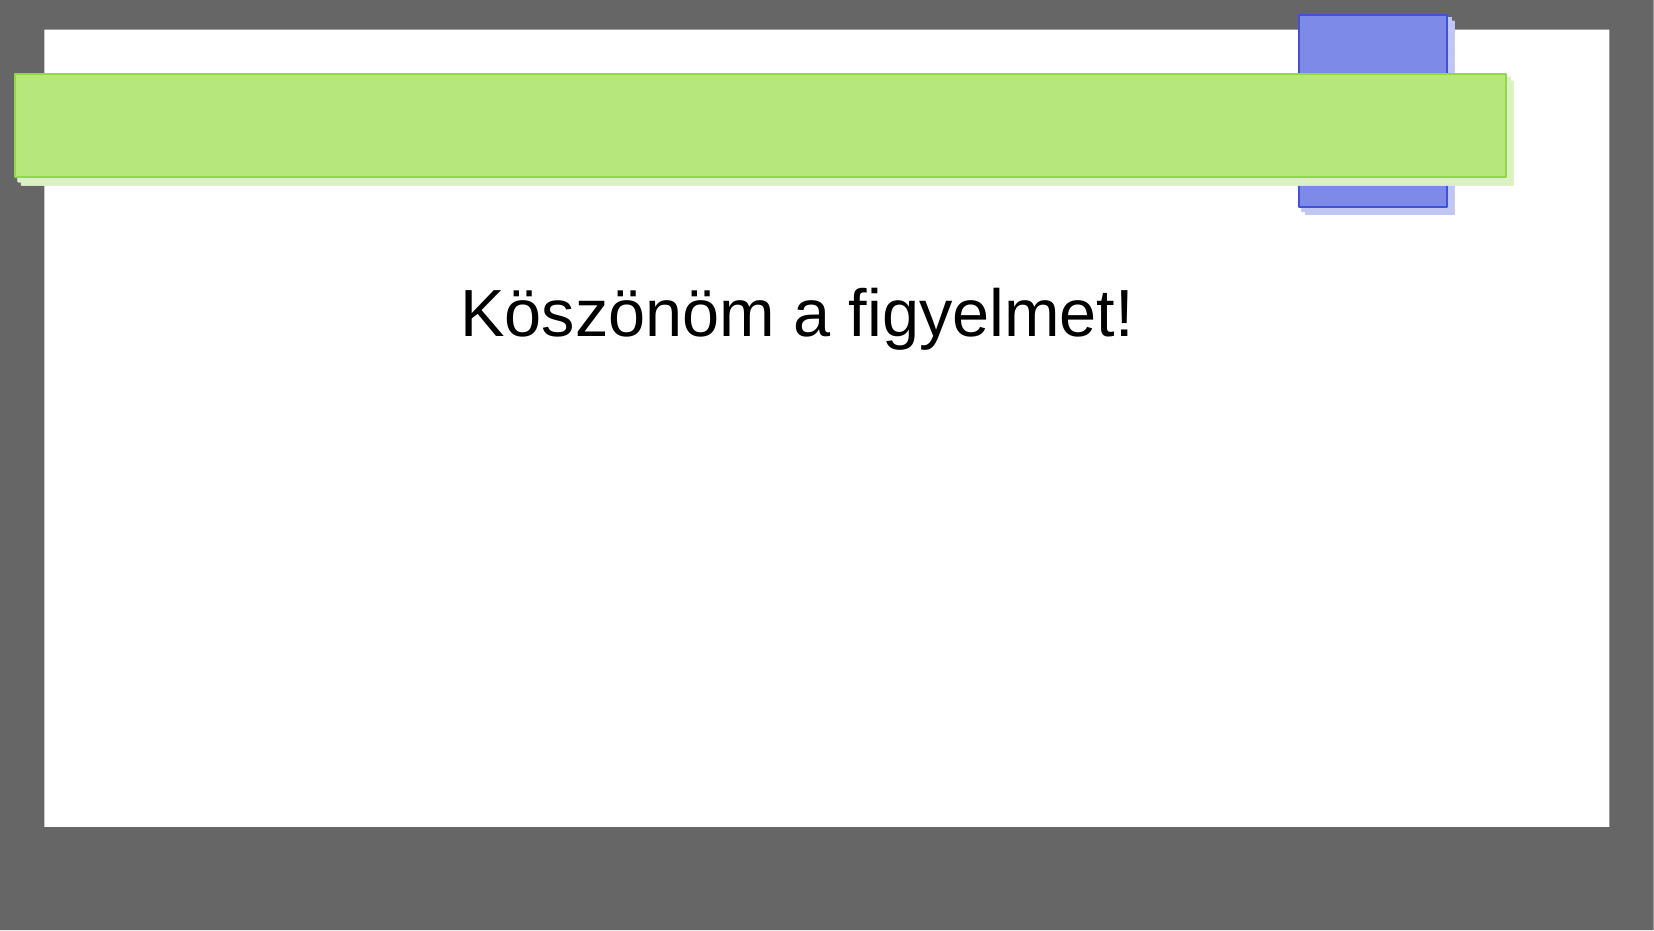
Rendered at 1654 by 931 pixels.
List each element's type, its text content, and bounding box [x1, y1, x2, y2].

subtitle Köszönöm a figyelmet! [88, 73, 1506, 554]
